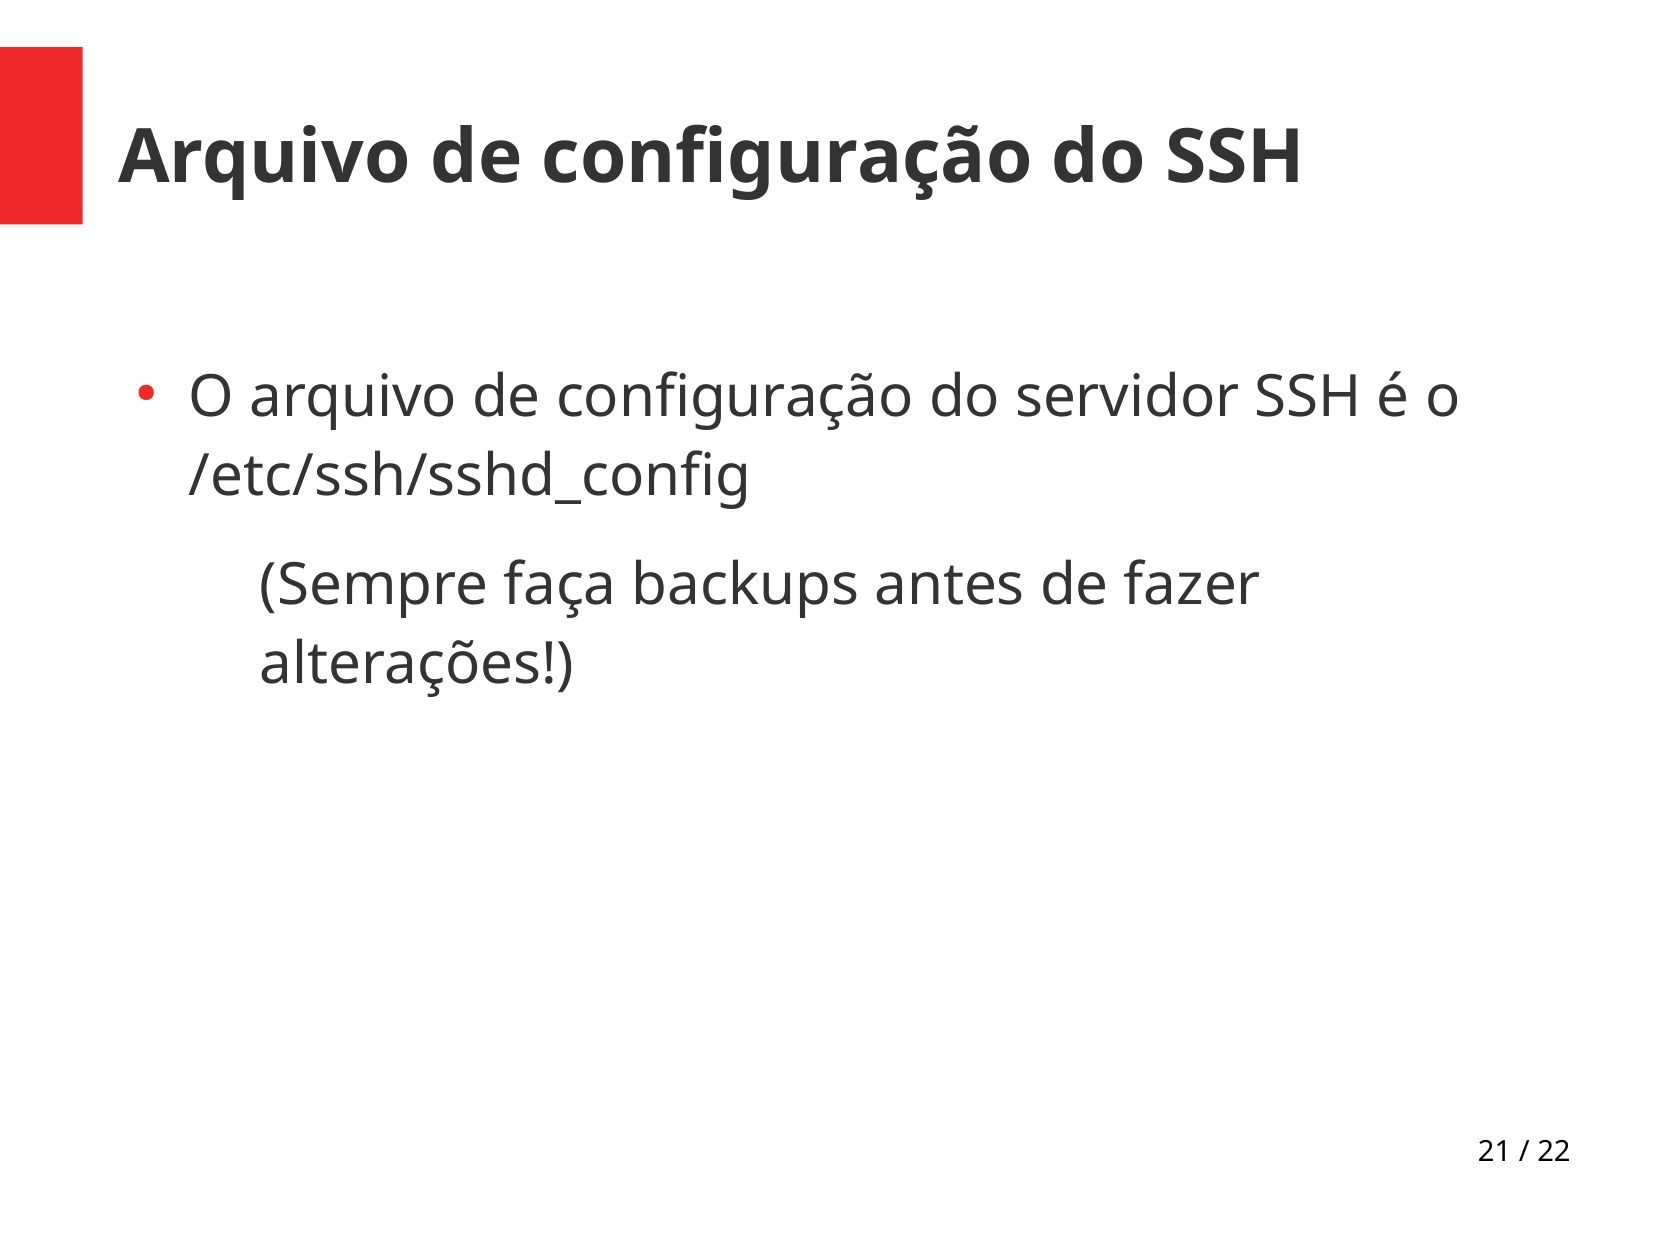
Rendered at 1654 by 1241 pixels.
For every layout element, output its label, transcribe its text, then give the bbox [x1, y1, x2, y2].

title Arquivo de configuração do SSH [118, 49, 1571, 257]
list O arquivo de configuração do servidor SSH é o /etc/ssh/sshd_config (Sempre faça backups antes de fazer alterações!) [118, 354, 1536, 1074]
